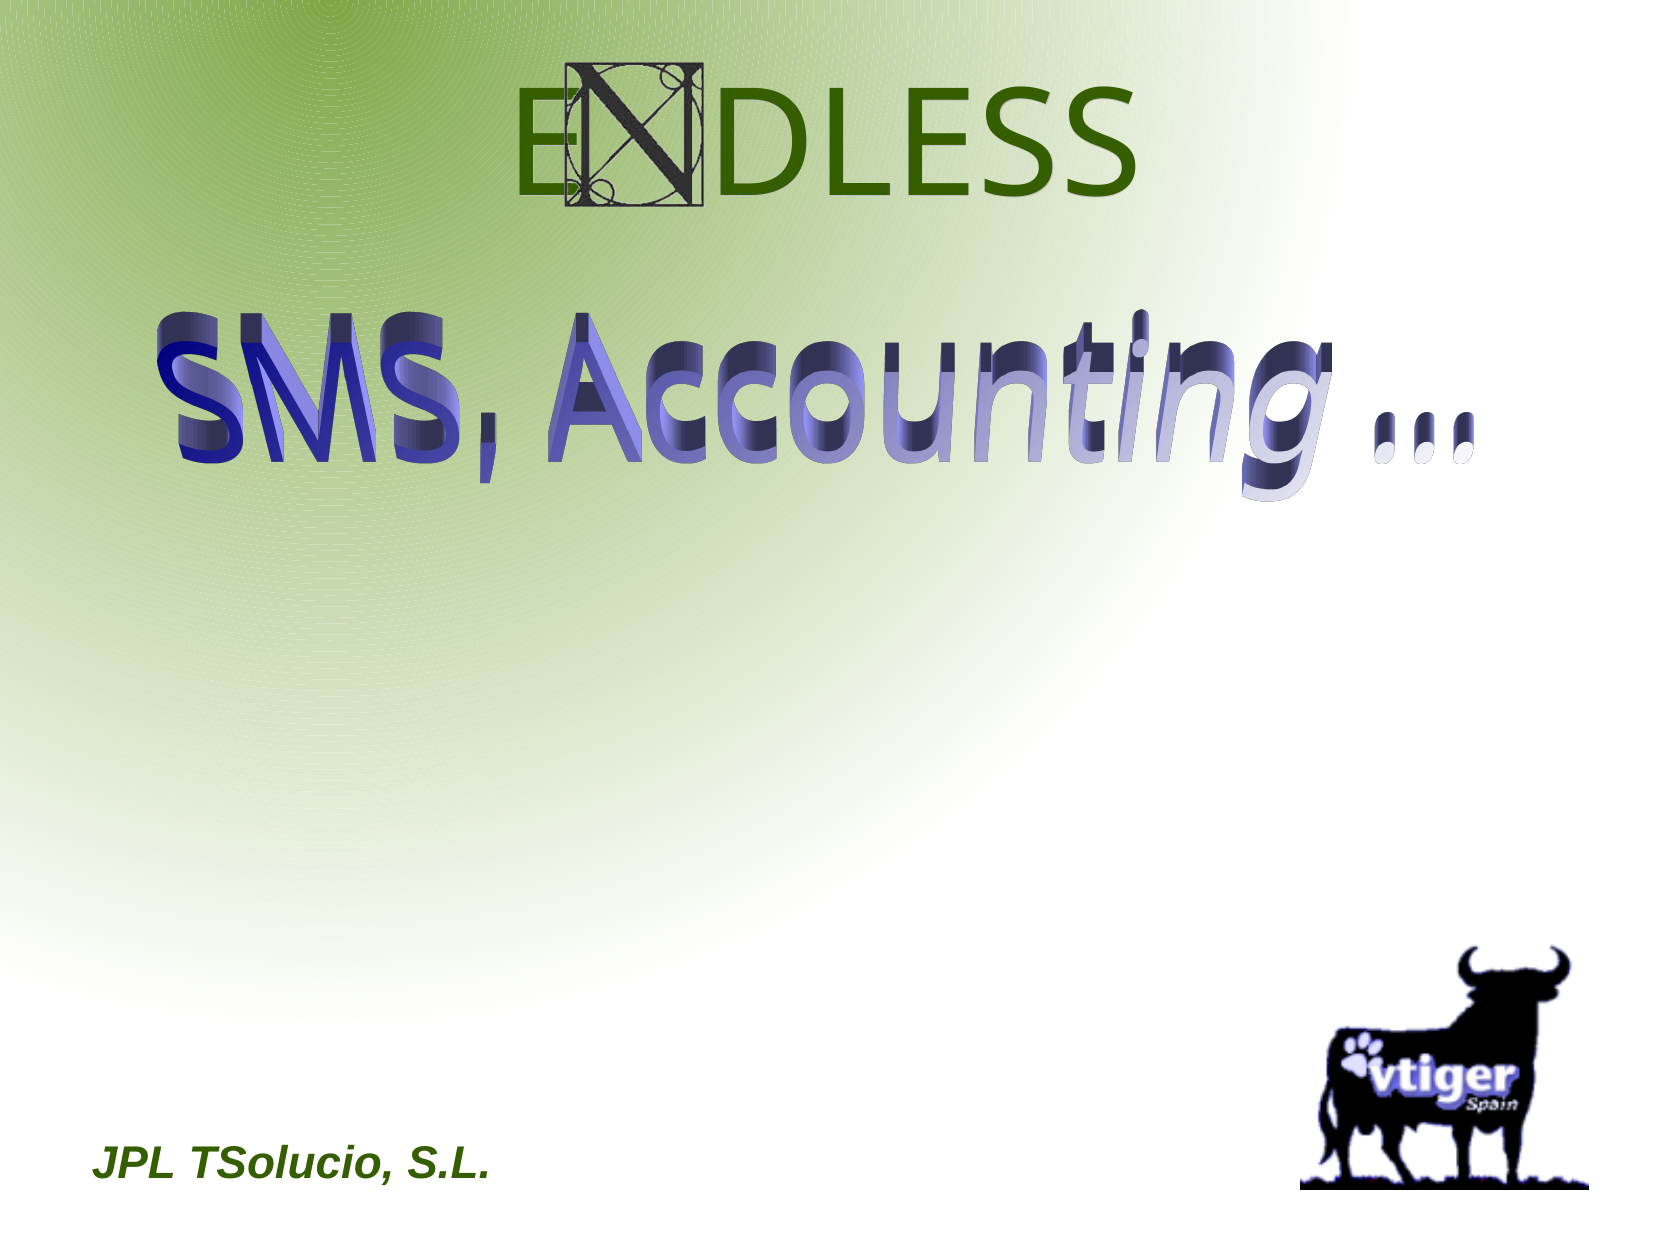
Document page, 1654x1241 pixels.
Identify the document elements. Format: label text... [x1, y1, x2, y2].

picture [1300, 939, 1589, 1190]
title E DLESS [118, 50, 1531, 225]
picture [561, 62, 706, 207]
